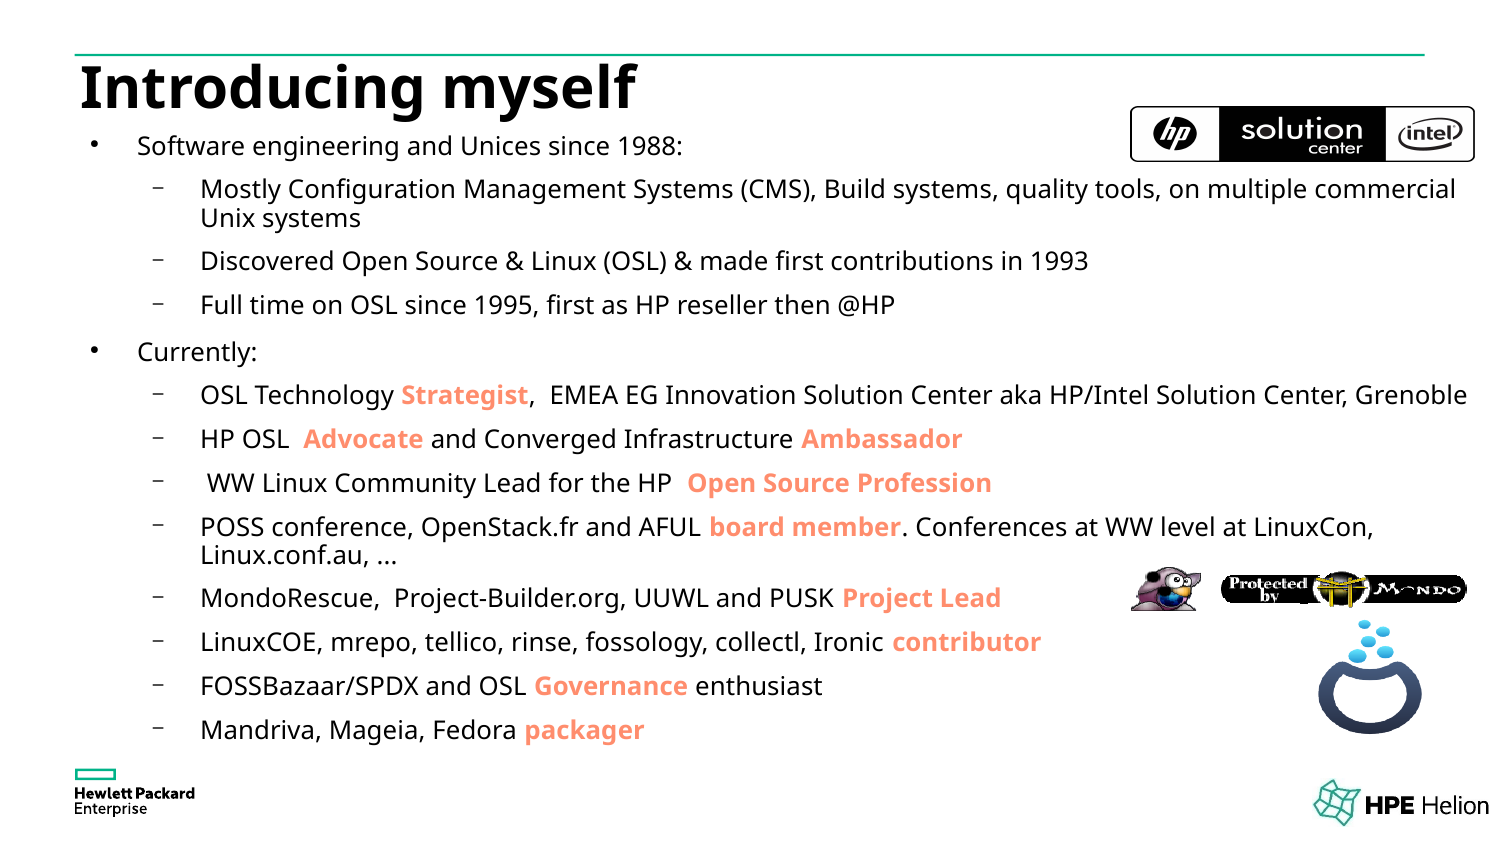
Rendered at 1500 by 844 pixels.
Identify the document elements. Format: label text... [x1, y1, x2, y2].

picture [1312, 782, 1489, 827]
picture [1130, 106, 1475, 162]
title Introducing myself [80, 57, 1431, 125]
list Software engineering and Unices since 1988: Mostly Configuration Management Systems (CMS), Build systems, quality tools, on multiple commercial Unix systems Discovered Open Source & Linux (OSL) & made first contributions in 1993 Full time on OSL since 1995, first as HP reseller then @HP Currently: OSL Technology Strategist, EMEA EG Innovation Solution Center aka HP/Intel Solution Center, Grenoble HP OSL Advocate and Converged Infrastructure Ambassador WW Linux Community Lead for the HP Open Source Profession POSS conference, OpenStack.fr and AFUL board member. Conferences at WW level at LinuxCon, Linux.conf.au, ... MondoRescue, Project-Builder.org, UUWL and PUSK Project Lead LinuxCOE, mrepo, tellico, rinse, fossology, collectl, Ironic contributor FOSSBazaar/SPDX and OSL Governance enthusiast Mandriva, Mageia, Fedora packager [59, 125, 1493, 782]
picture [1112, 549, 1467, 738]
